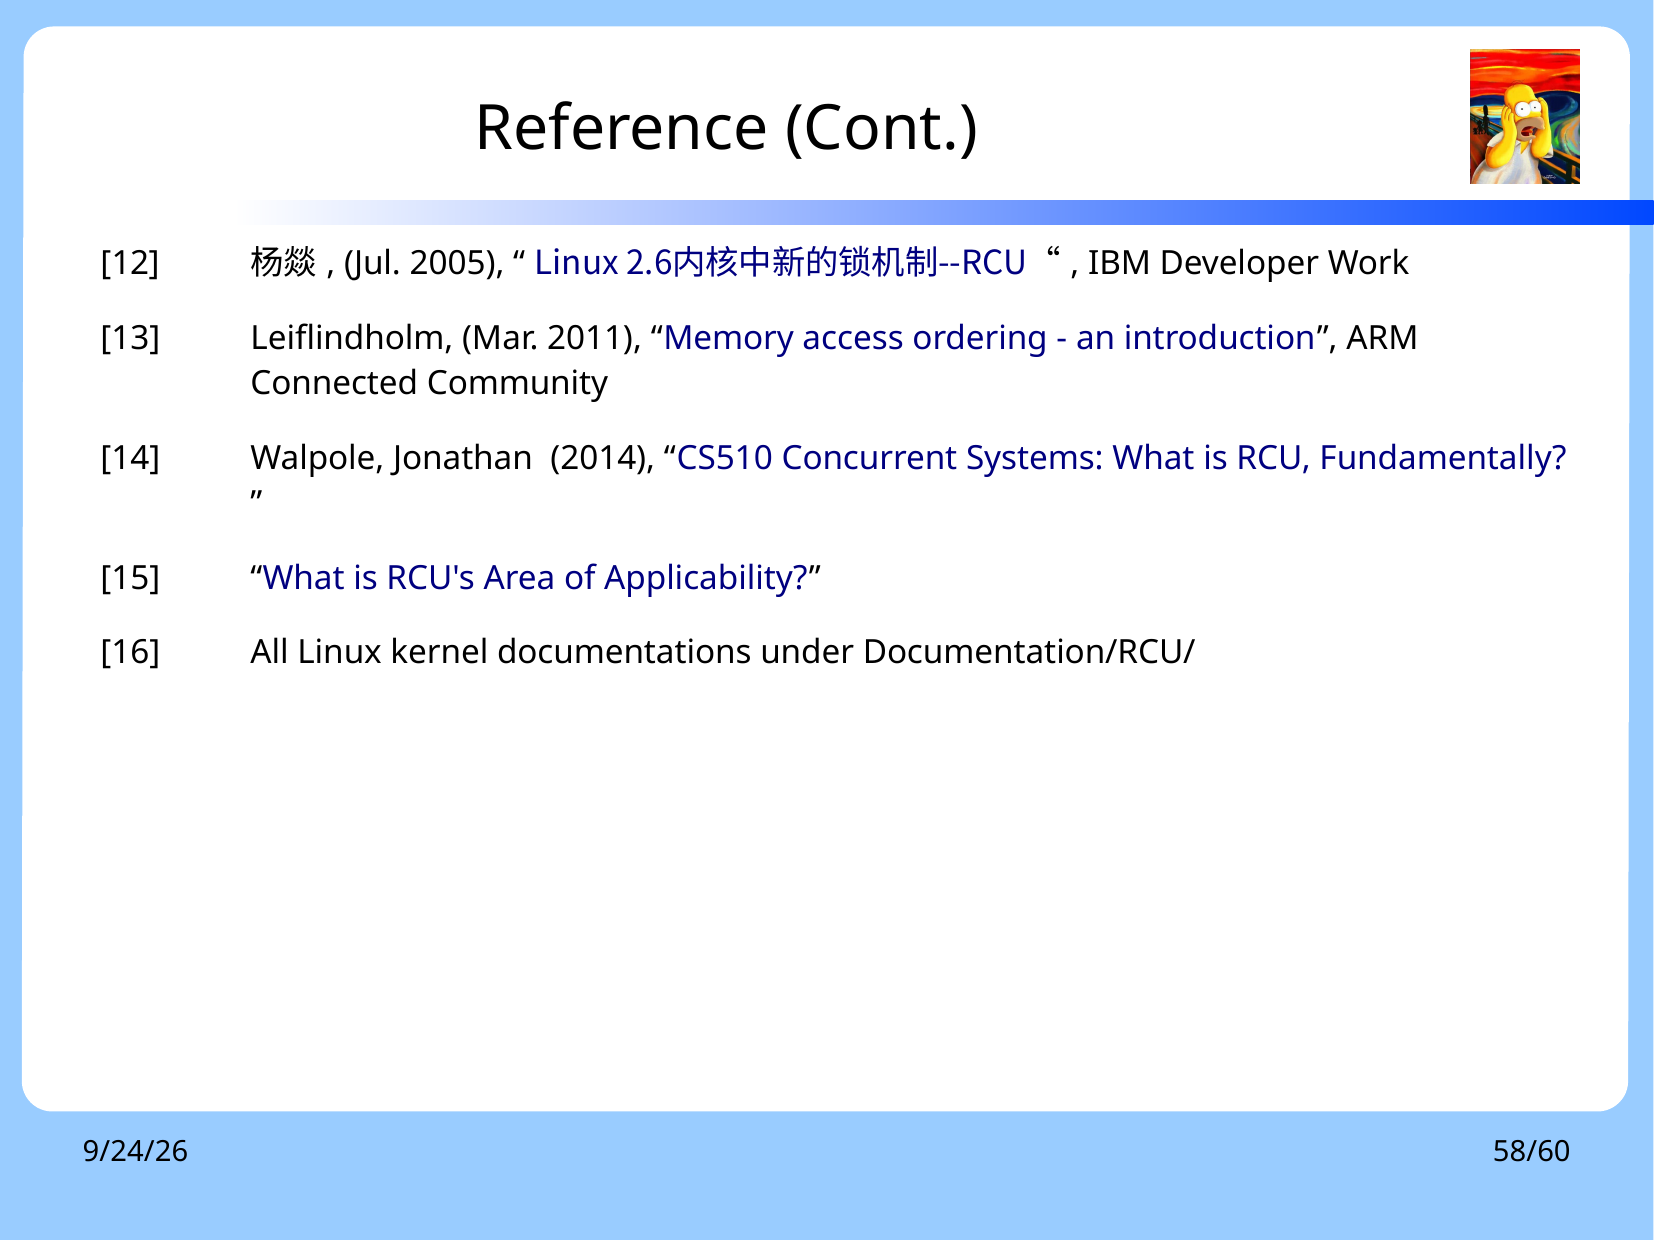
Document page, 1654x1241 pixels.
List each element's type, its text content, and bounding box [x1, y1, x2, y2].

list 杨燚, (Jul. 2005), “Linux 2.6内核中新的锁机制--RCU“, IBM Developer Work Leiflindholm, (Mar. 2011), “Memory access ordering - an introduction”, ARM Connected Community Walpole, Jonathan (2014), “CS510 Concurrent Systems: What is RCU, Fundamentally?” “What is RCU's Area of Applicability?” All Linux kernel documentations under Documentation/RCU/ [82, 236, 1571, 1055]
title Reference (Cont.) [82, 49, 1371, 201]
picture [1470, 49, 1580, 184]
